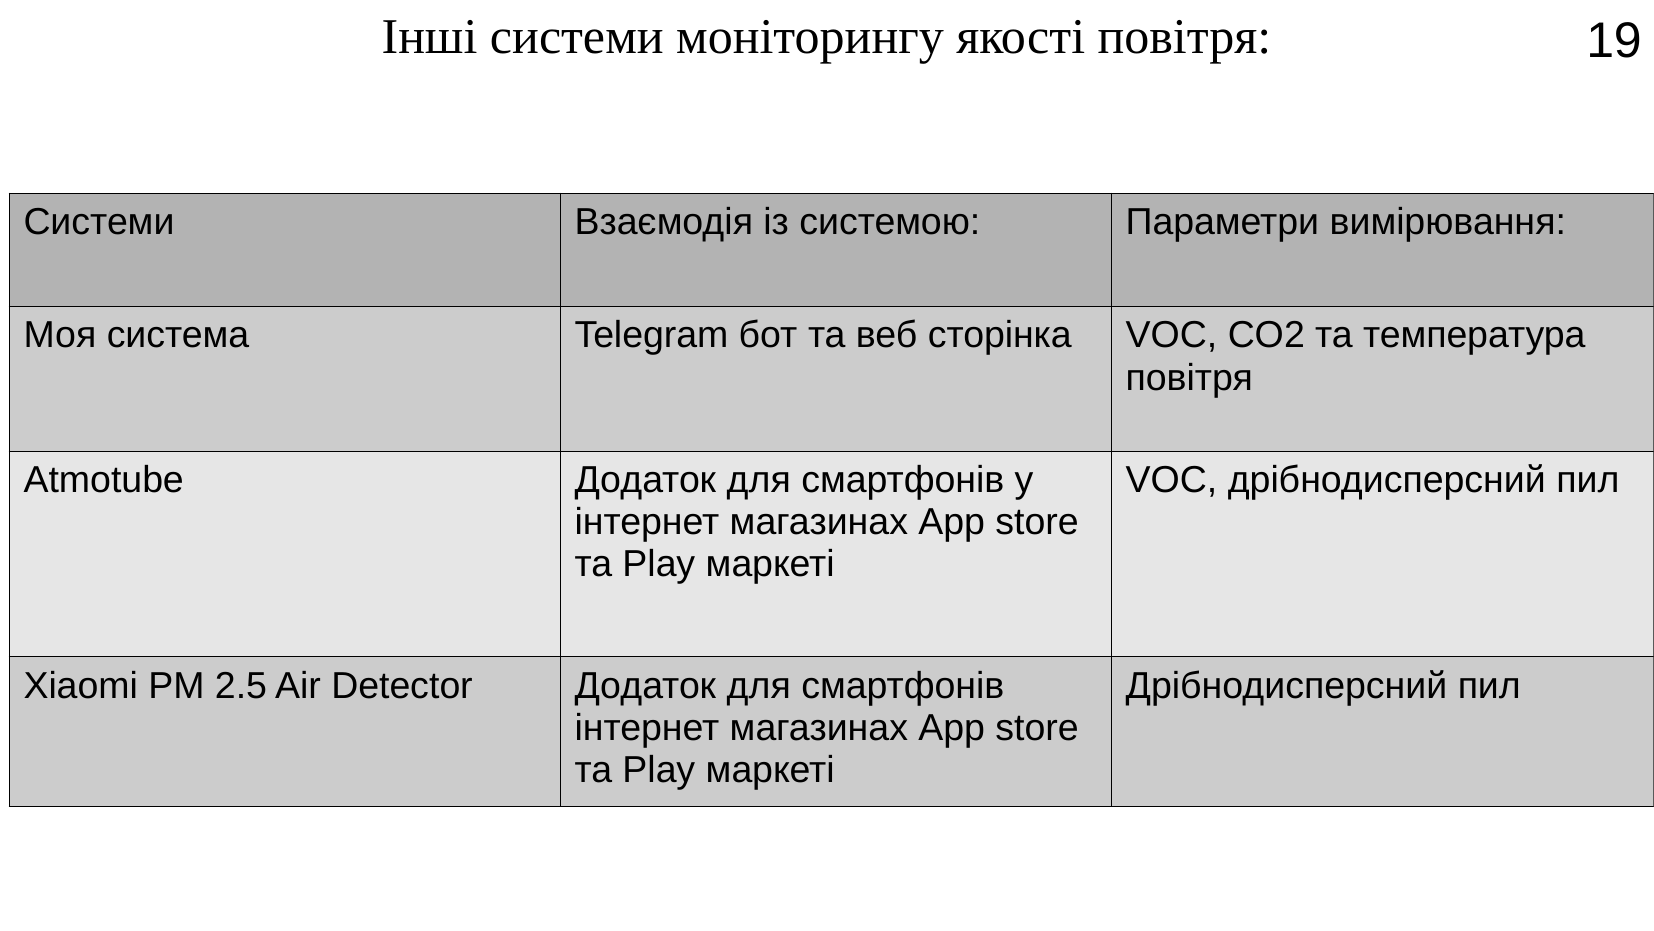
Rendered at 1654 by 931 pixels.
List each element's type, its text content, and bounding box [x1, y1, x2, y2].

text_box <номер> [1571, 0, 1654, 75]
table_cell Дрібнодисперсний пил [1112, 657, 1653, 806]
table_cell Atmotube [10, 452, 560, 656]
table_cell Додаток для смартфонів у інтернет магазинах App store та Play маркеті [561, 452, 1111, 656]
text_box Інші системи моніторингу якості повітря: [366, 0, 1335, 71]
table_cell Моя система [10, 307, 560, 451]
table_cell Telegram бот та веб сторінка [561, 307, 1111, 451]
table_header Системи [10, 194, 560, 306]
table_header Параметри вимірювання: [1112, 194, 1653, 306]
table_cell VOC, CO2 та температура повітря [1112, 307, 1653, 451]
table_cell VOC, дрібнодисперсний пил [1112, 452, 1653, 656]
table_cell Xiaomi PM 2.5 Air Detector [10, 657, 560, 806]
table_cell Додаток для смартфонів інтернет магазинах App store та Play маркеті [561, 657, 1111, 806]
table_header Взаємодія із системою: [561, 194, 1111, 306]
